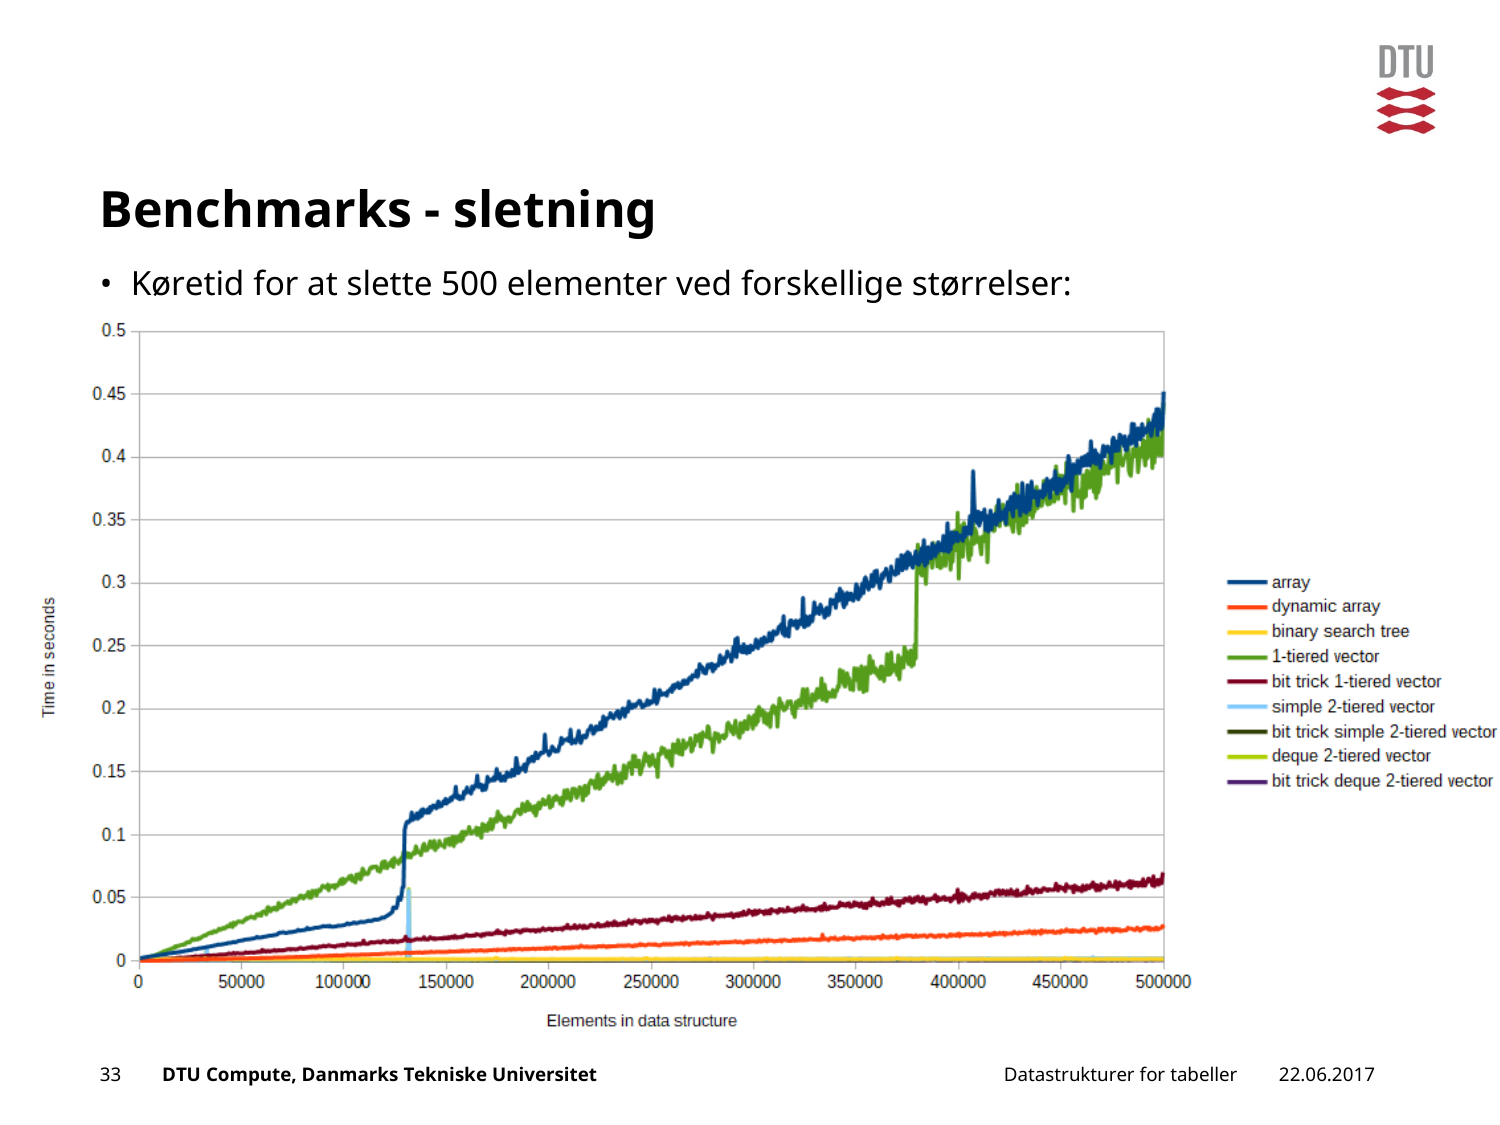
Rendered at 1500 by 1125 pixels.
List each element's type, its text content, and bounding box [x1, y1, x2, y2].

title Benchmarks - sletning [99, 49, 1375, 238]
list Køretid for at slette 500 elementer ved forskellige størrelser: [99, 262, 1375, 306]
picture [1356, 45, 1436, 134]
picture [8, 306, 1500, 1057]
